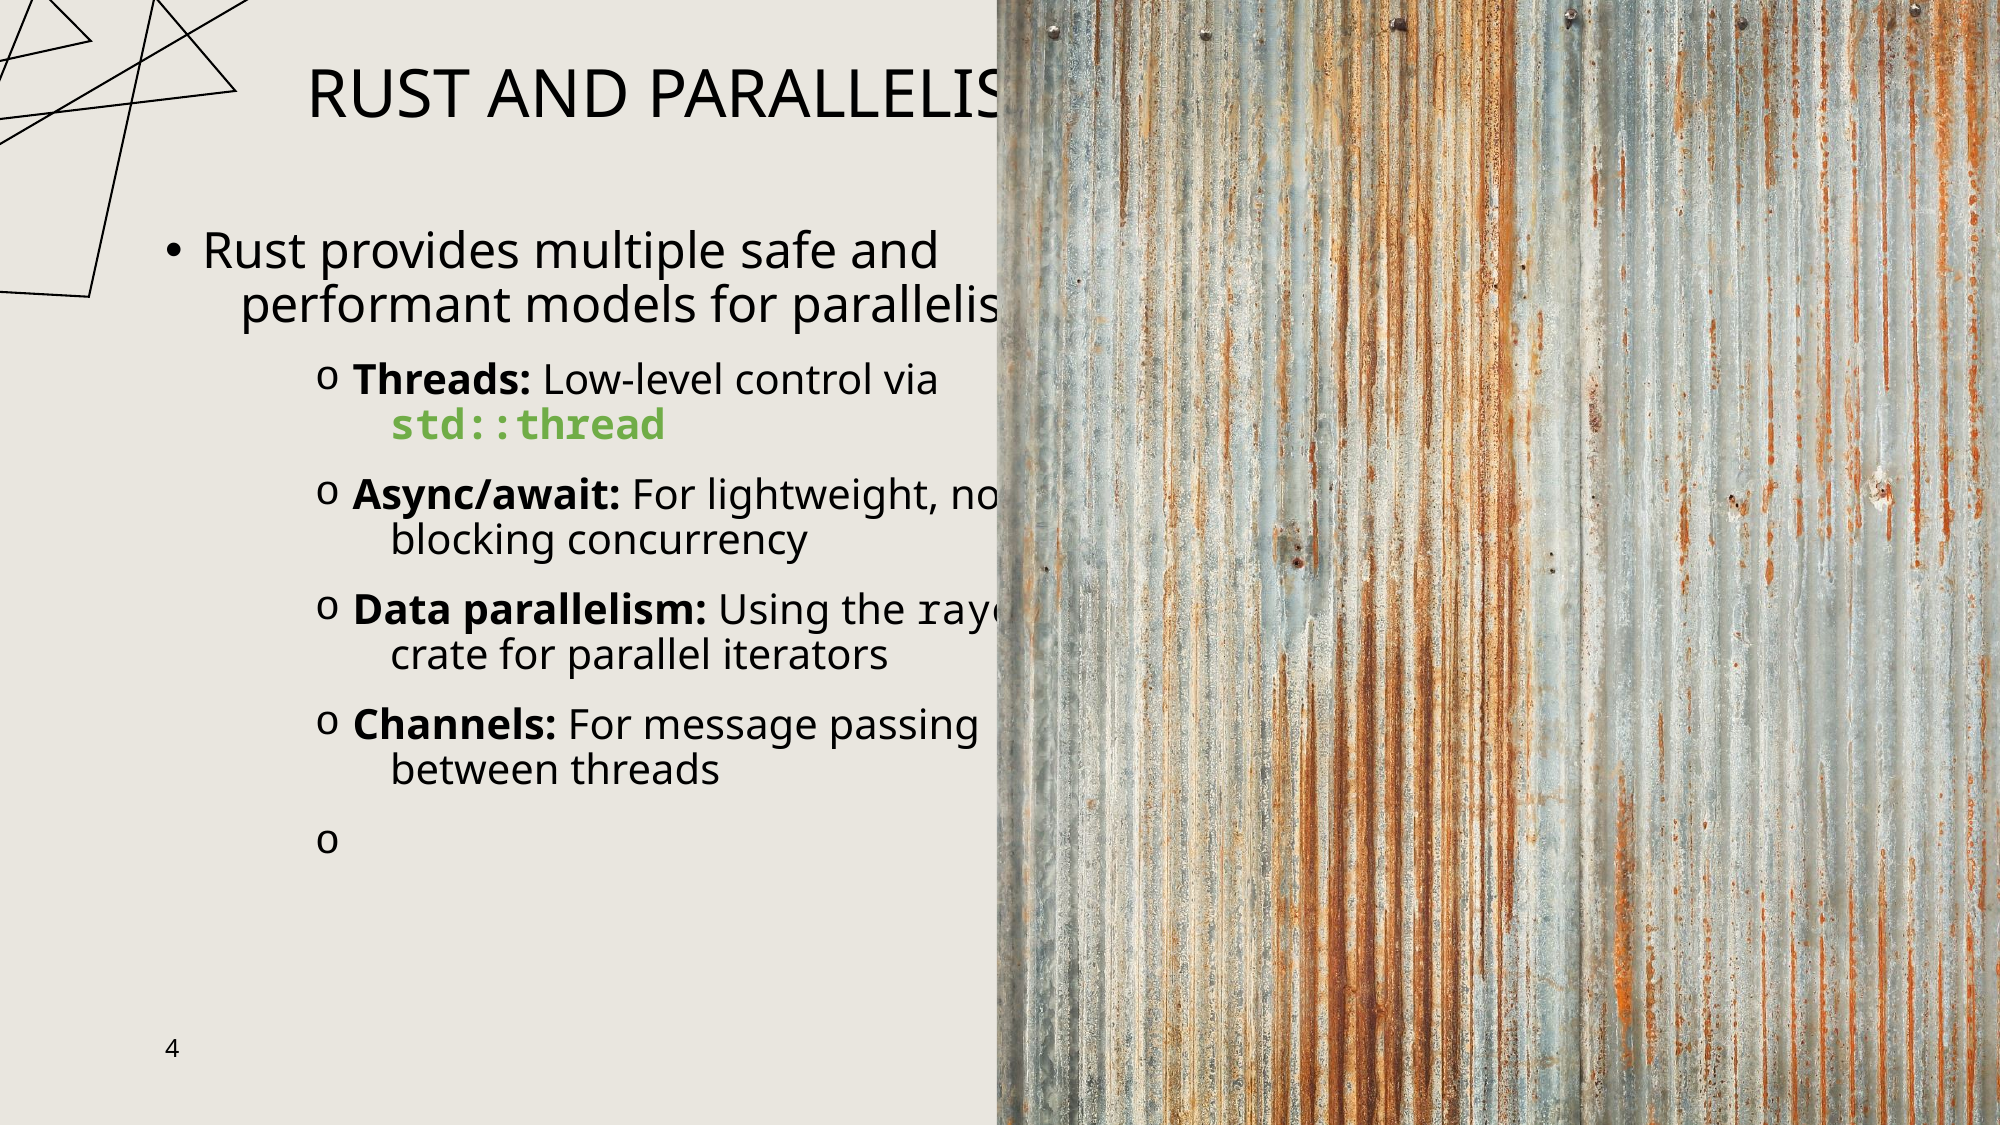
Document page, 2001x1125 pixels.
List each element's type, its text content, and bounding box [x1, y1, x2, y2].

list Rust provides multiple safe and performant models for parallelism: Threads: Low-level control via std::thread Async/await: For lightweight, non-blocking concurrency Data parallelism: Using the rayon crate for parallel iterators Channels: For message passing between threads [150, 217, 996, 947]
slide_number 4 [150, 1024, 254, 1074]
title Rust and Parallelism [291, 0, 996, 215]
picture [996, 0, 2000, 1125]
